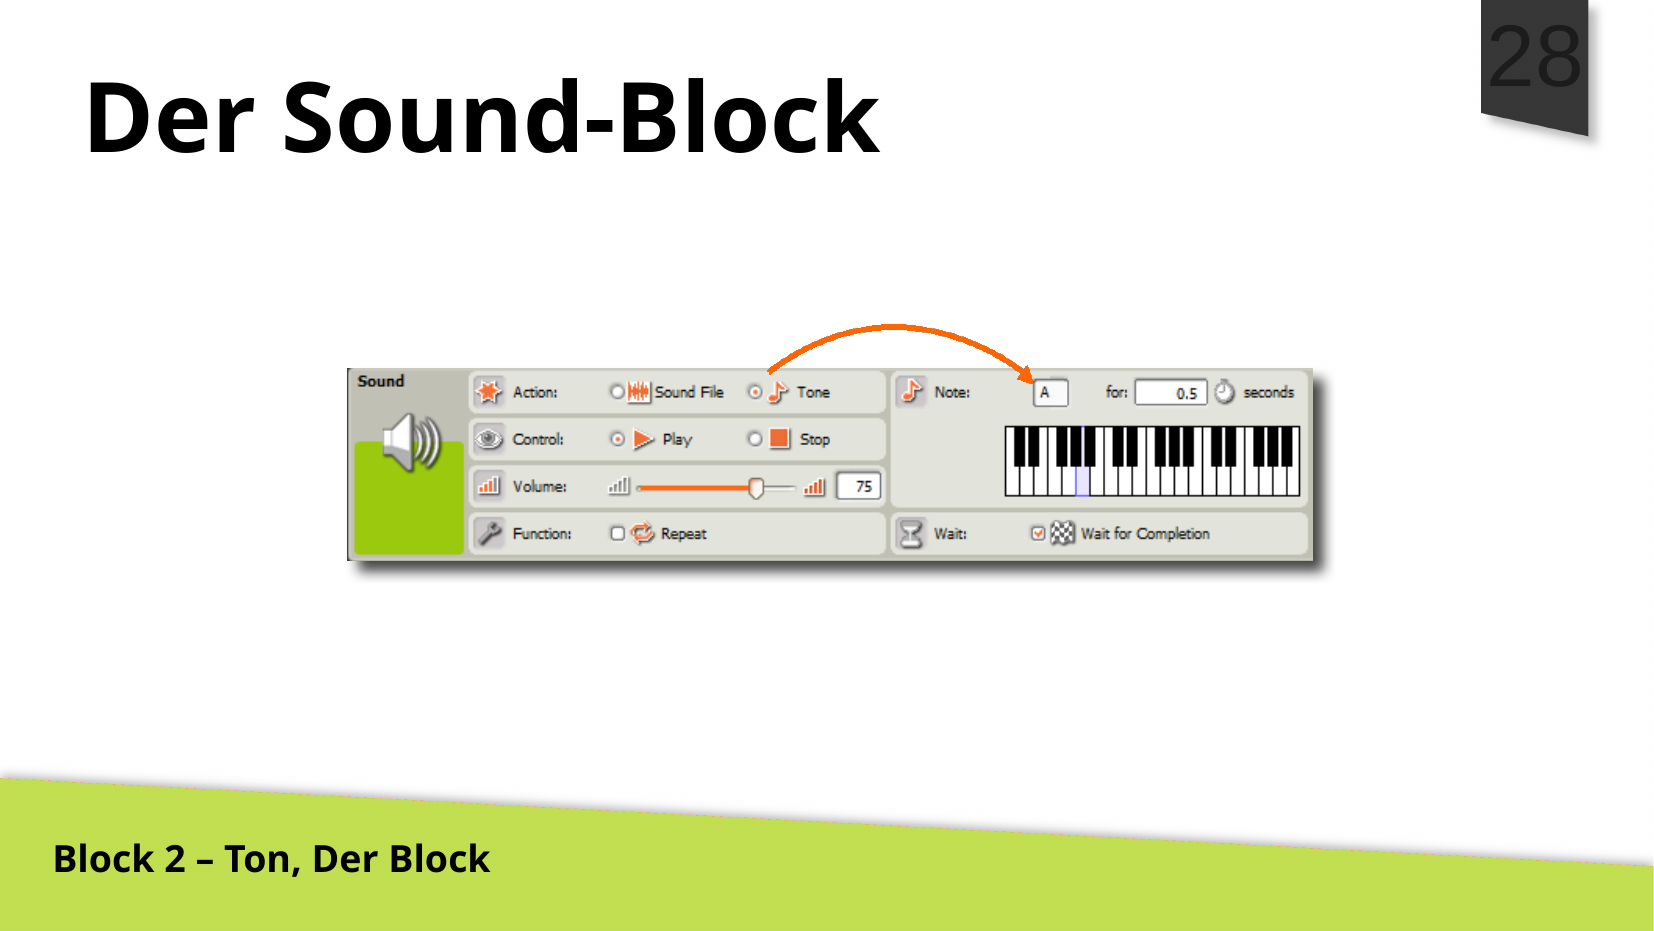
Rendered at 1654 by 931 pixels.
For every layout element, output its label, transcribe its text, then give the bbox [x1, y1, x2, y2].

picture [0, 0, 1654, 931]
text_box Block 2 – Ton, Der Block [37, 825, 863, 901]
title Der Sound-Block [82, 37, 1418, 193]
text_box <Foliennummer> [923, 0, 1599, 141]
